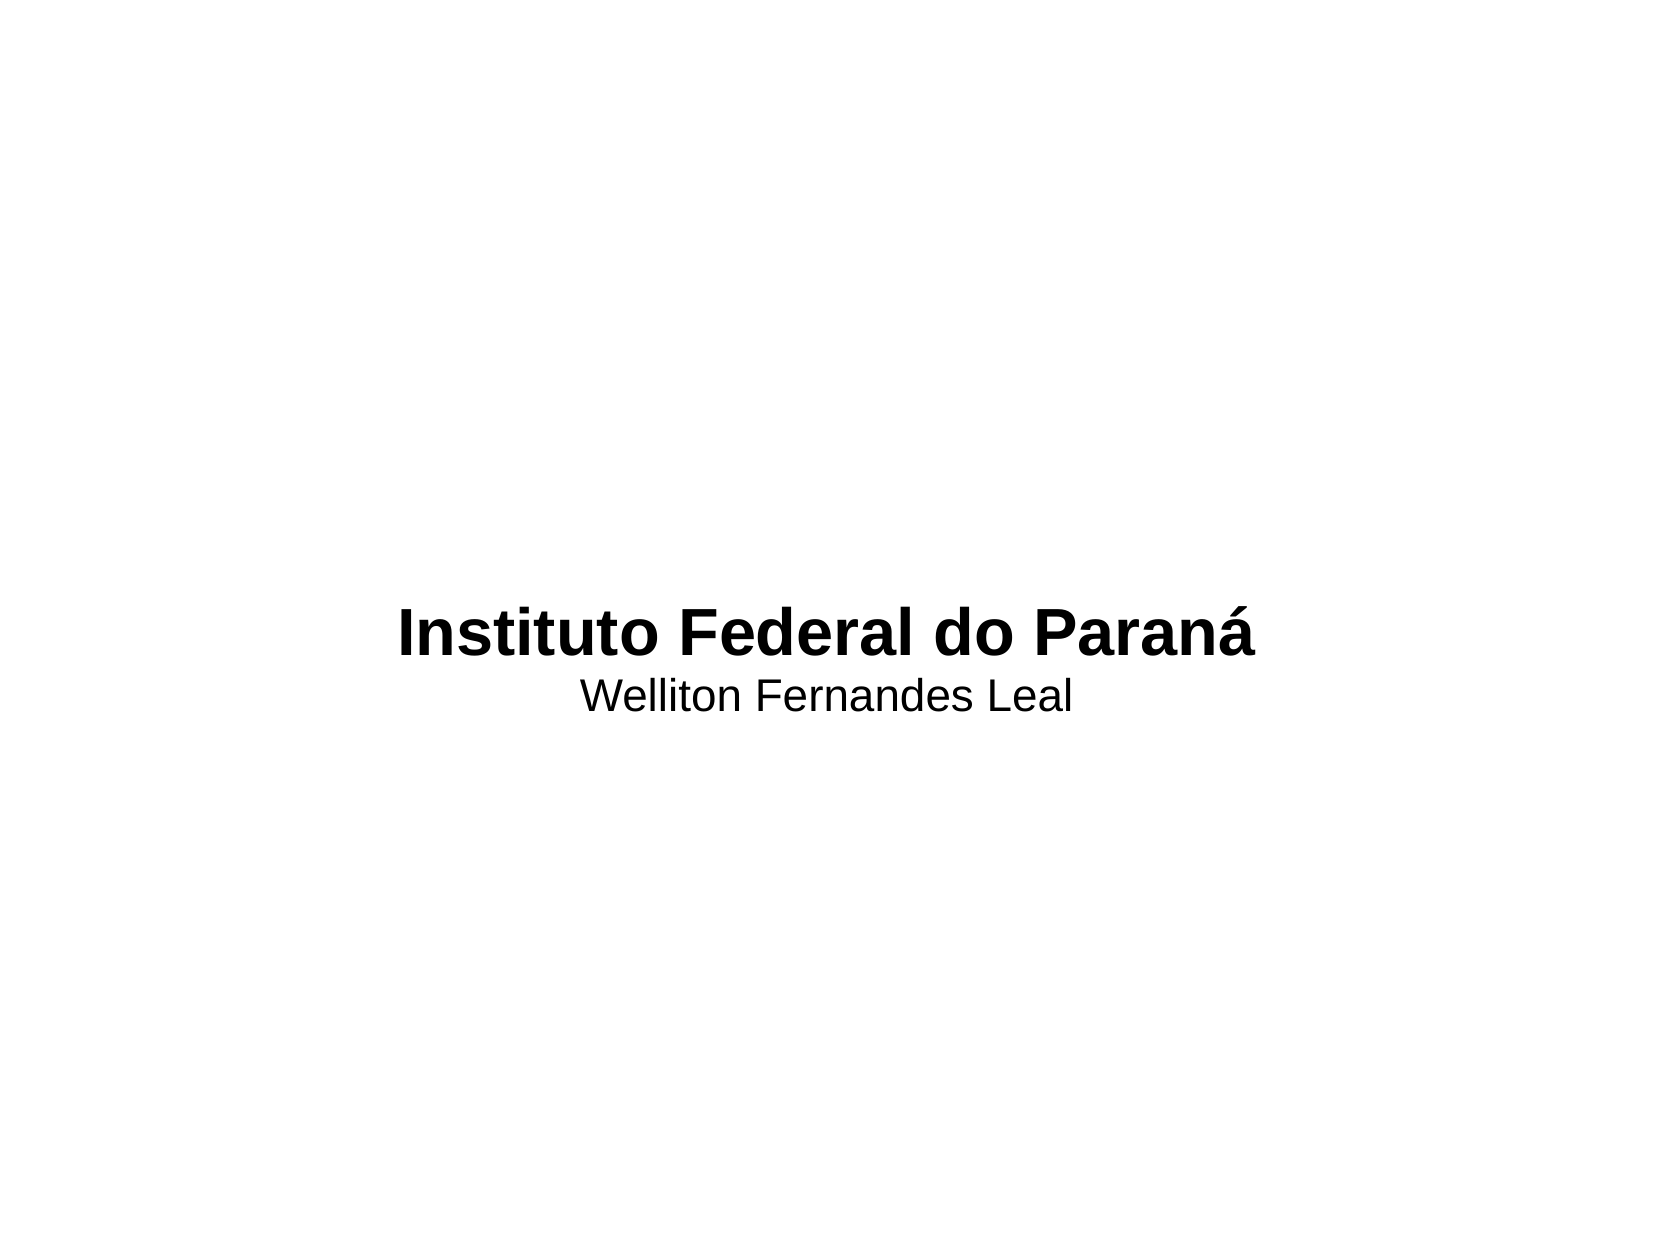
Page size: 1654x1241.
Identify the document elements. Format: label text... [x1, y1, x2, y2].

text_box Instituto Federal do Paraná Welliton Fernandes Leal [82, 248, 1571, 1068]
